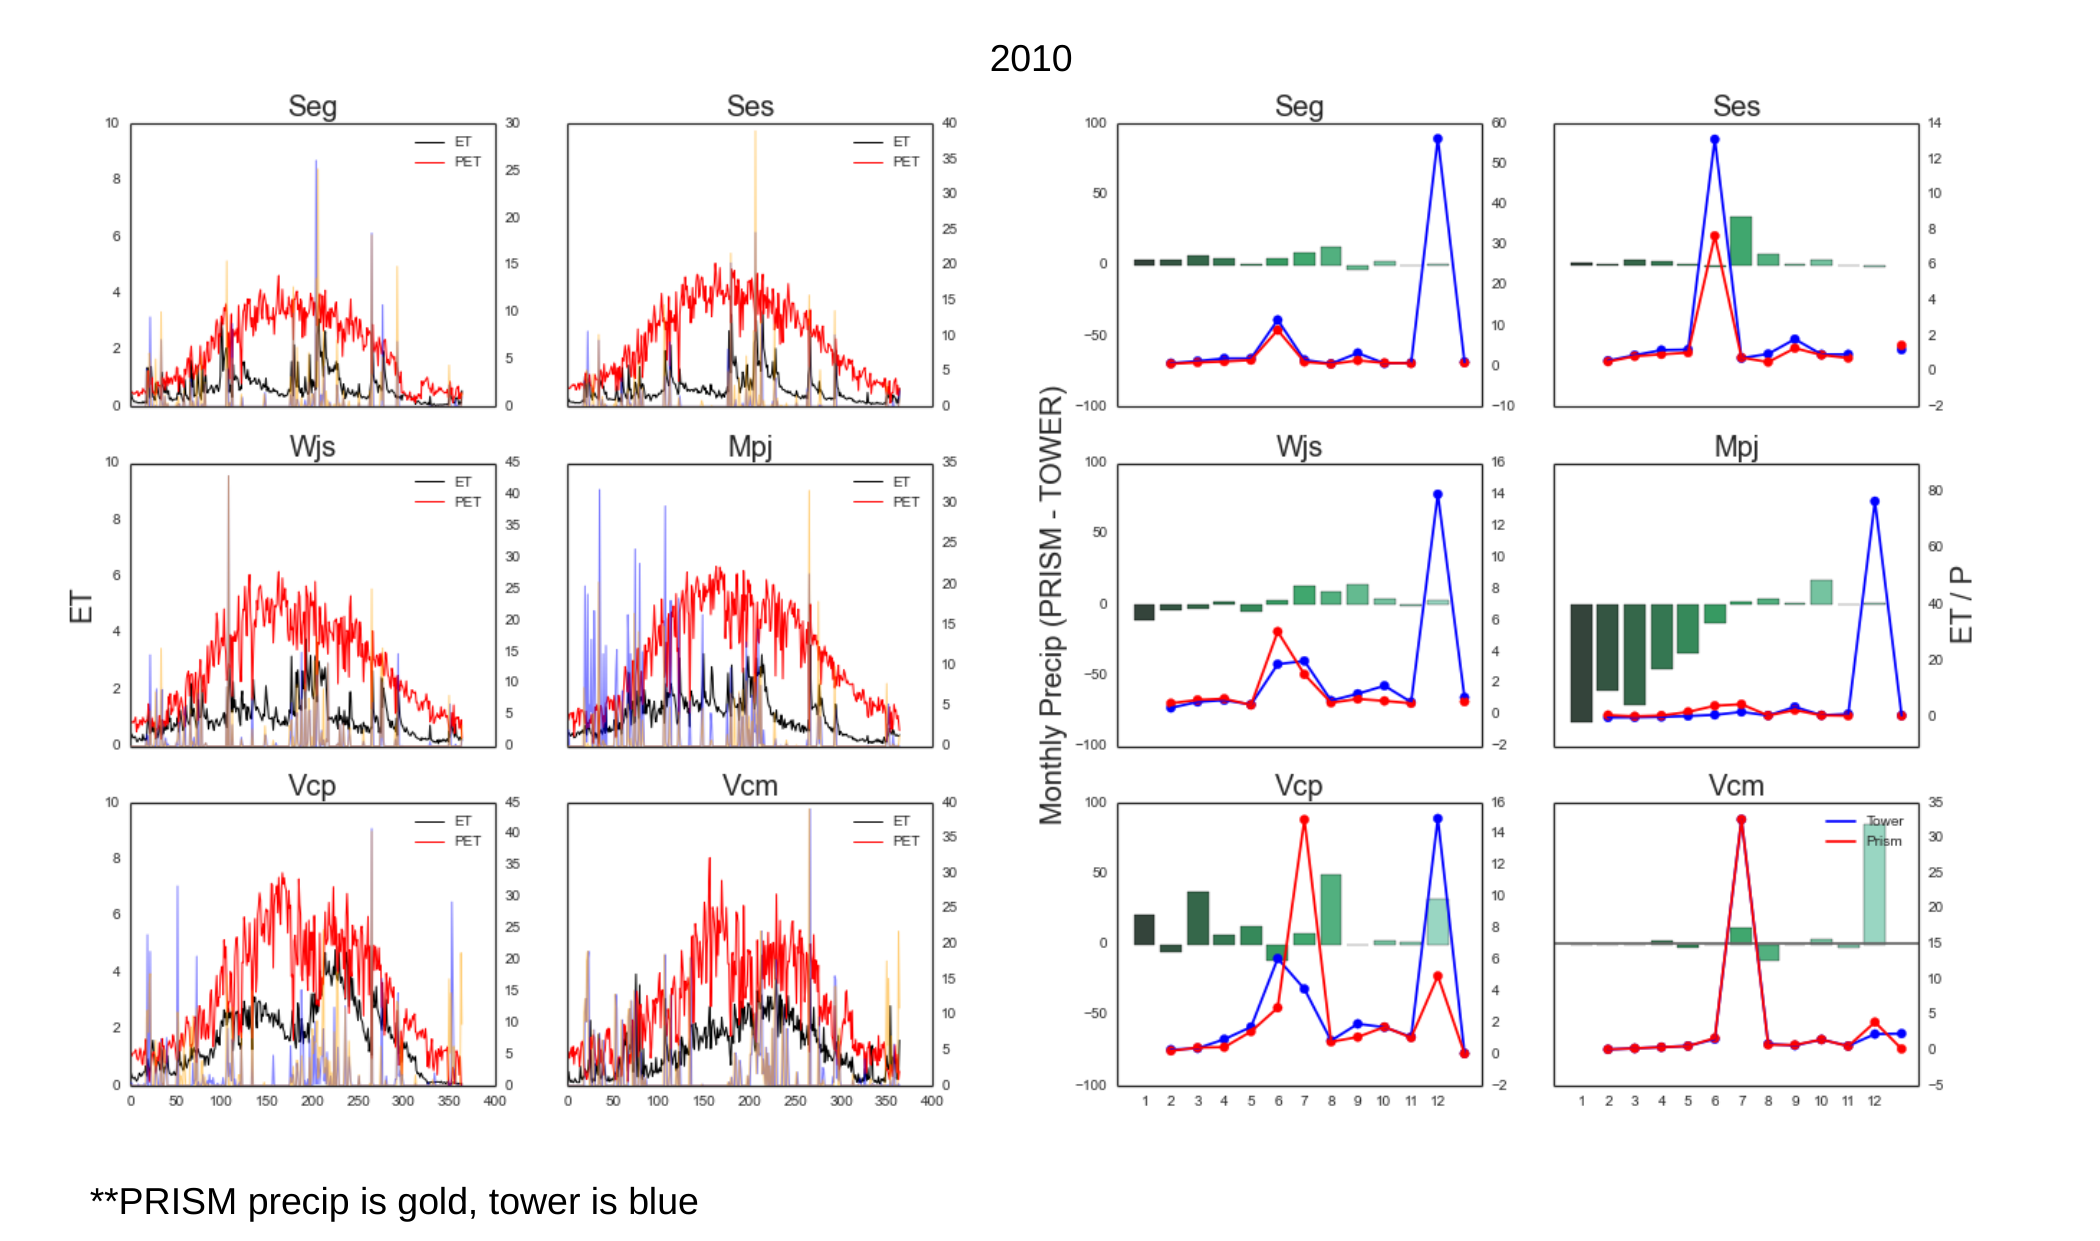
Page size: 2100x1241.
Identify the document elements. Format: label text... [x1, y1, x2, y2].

text_box 2010 [975, 30, 1096, 87]
text_box **PRISM precip is gold, tower is blue [75, 1173, 943, 1231]
picture [1, 0, 2022, 1241]
